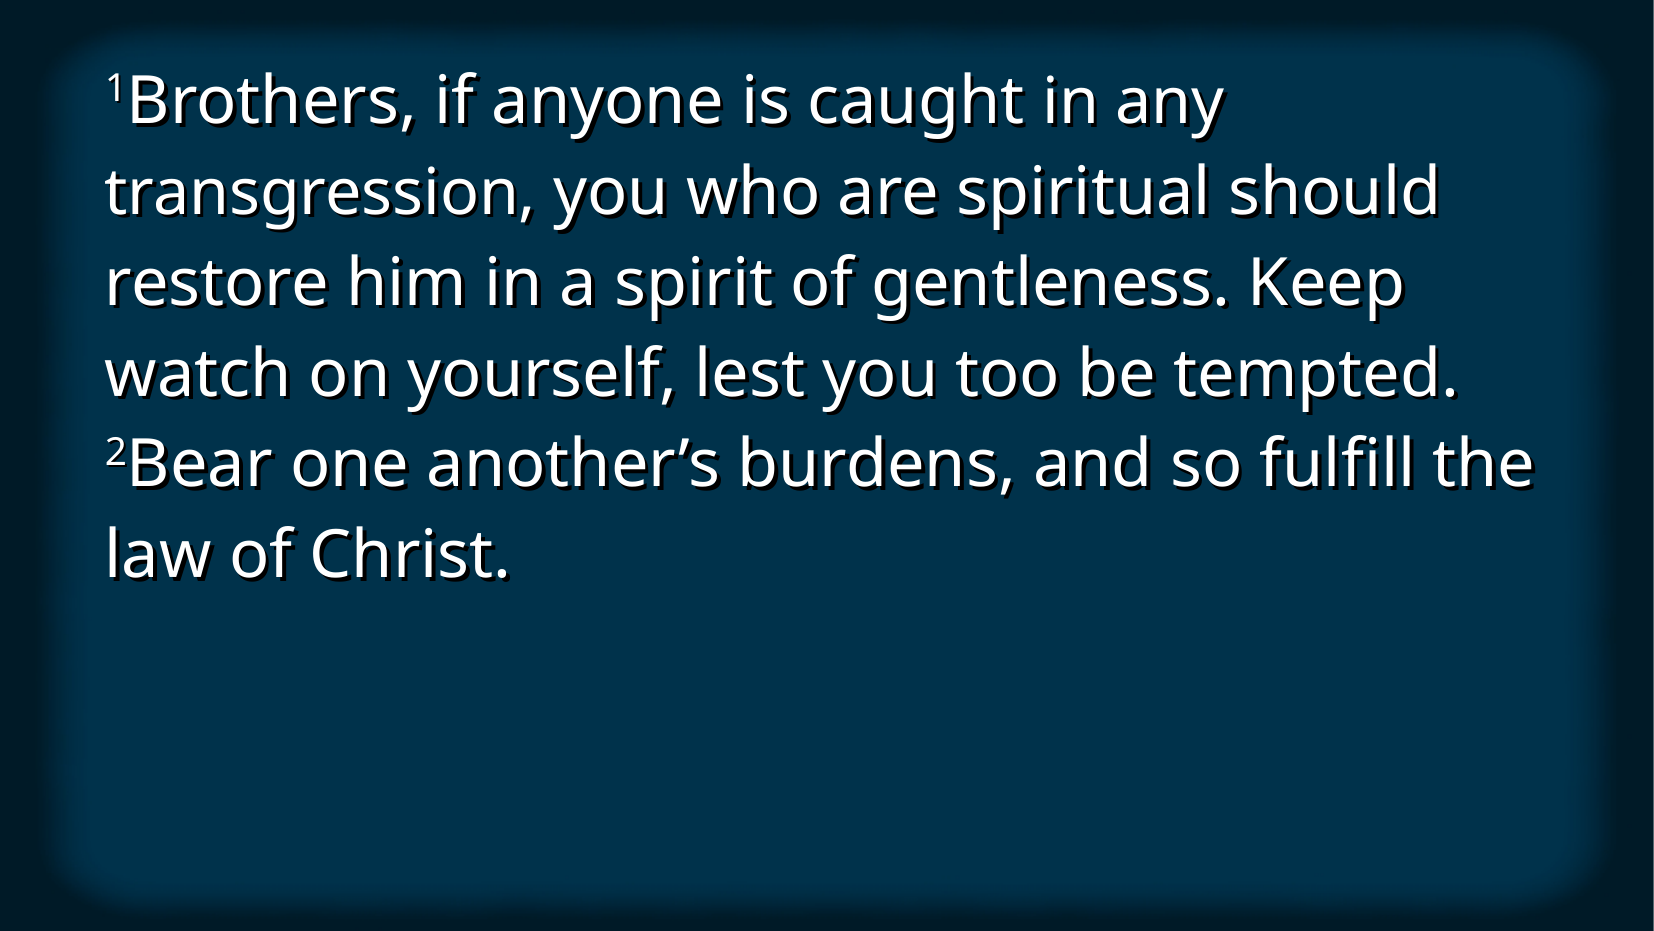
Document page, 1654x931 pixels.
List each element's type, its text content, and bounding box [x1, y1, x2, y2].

text_box 1Brothers, if anyone is caught in any transgression, you who are spiritual should restore him in a spirit of gentleness. Keep watch on yourself, lest you too be tempted. 2Bear one another’s burdens, and so fulfill the law of Christ. [90, 45, 1576, 571]
picture [0, 0, 1654, 931]
